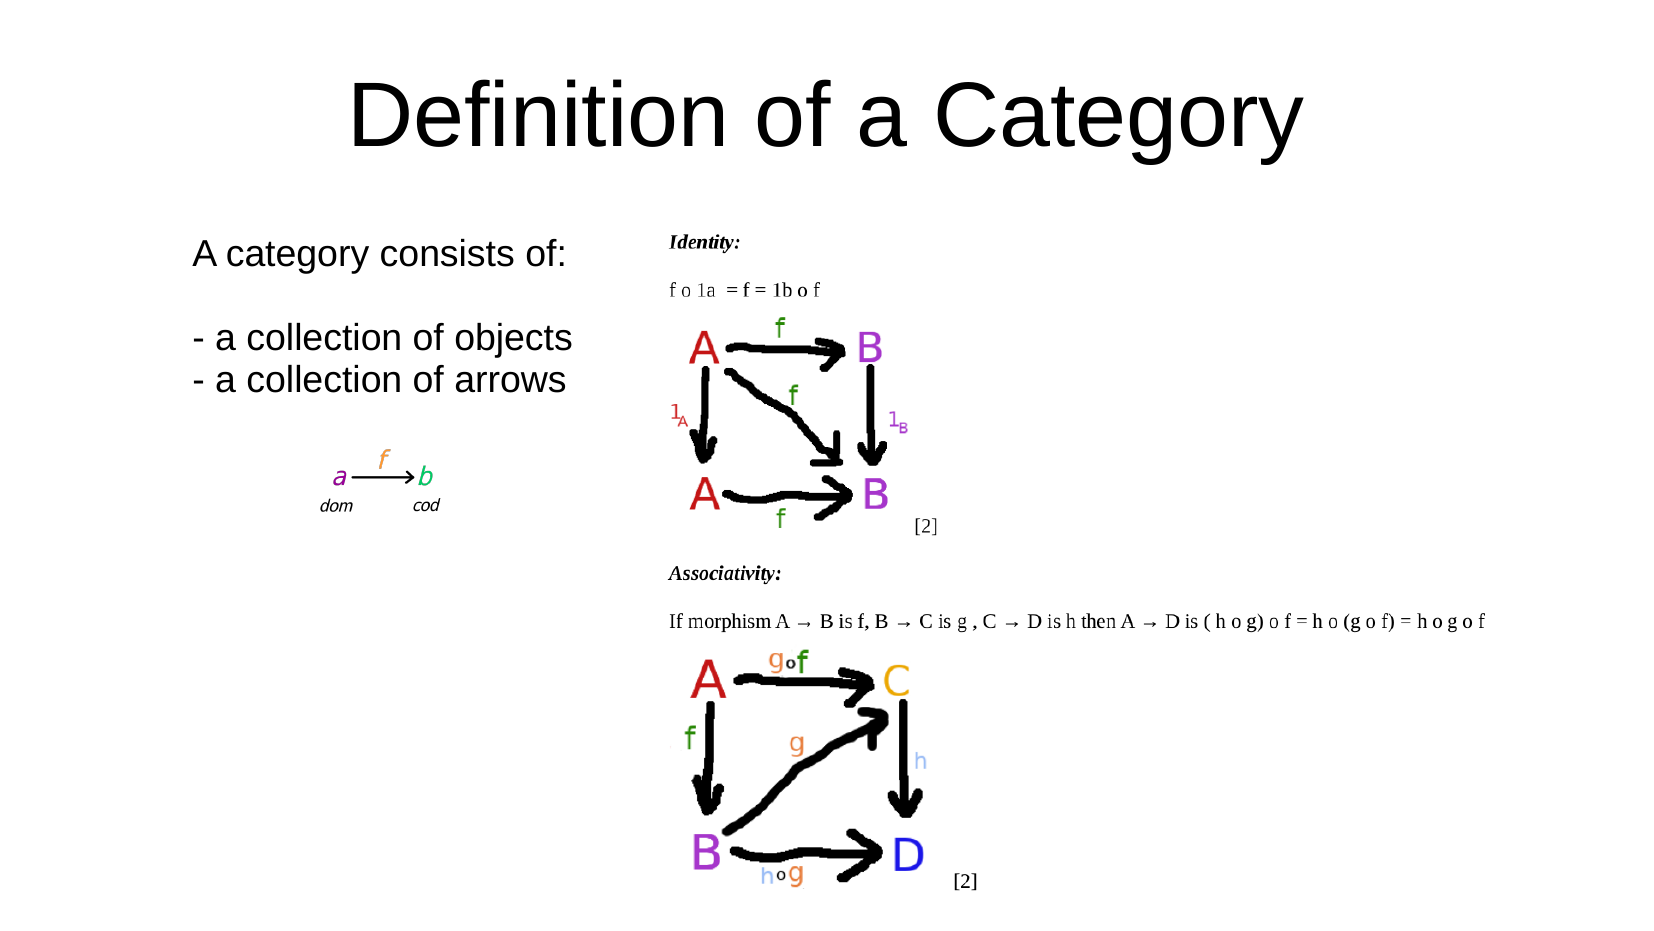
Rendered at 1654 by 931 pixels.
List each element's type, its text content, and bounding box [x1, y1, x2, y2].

picture [313, 434, 451, 526]
title Definition of a Category [82, 37, 1571, 193]
picture [660, 224, 1498, 901]
text_box A category consists of: - a collection of objects - a collection of arrows [177, 225, 588, 408]
